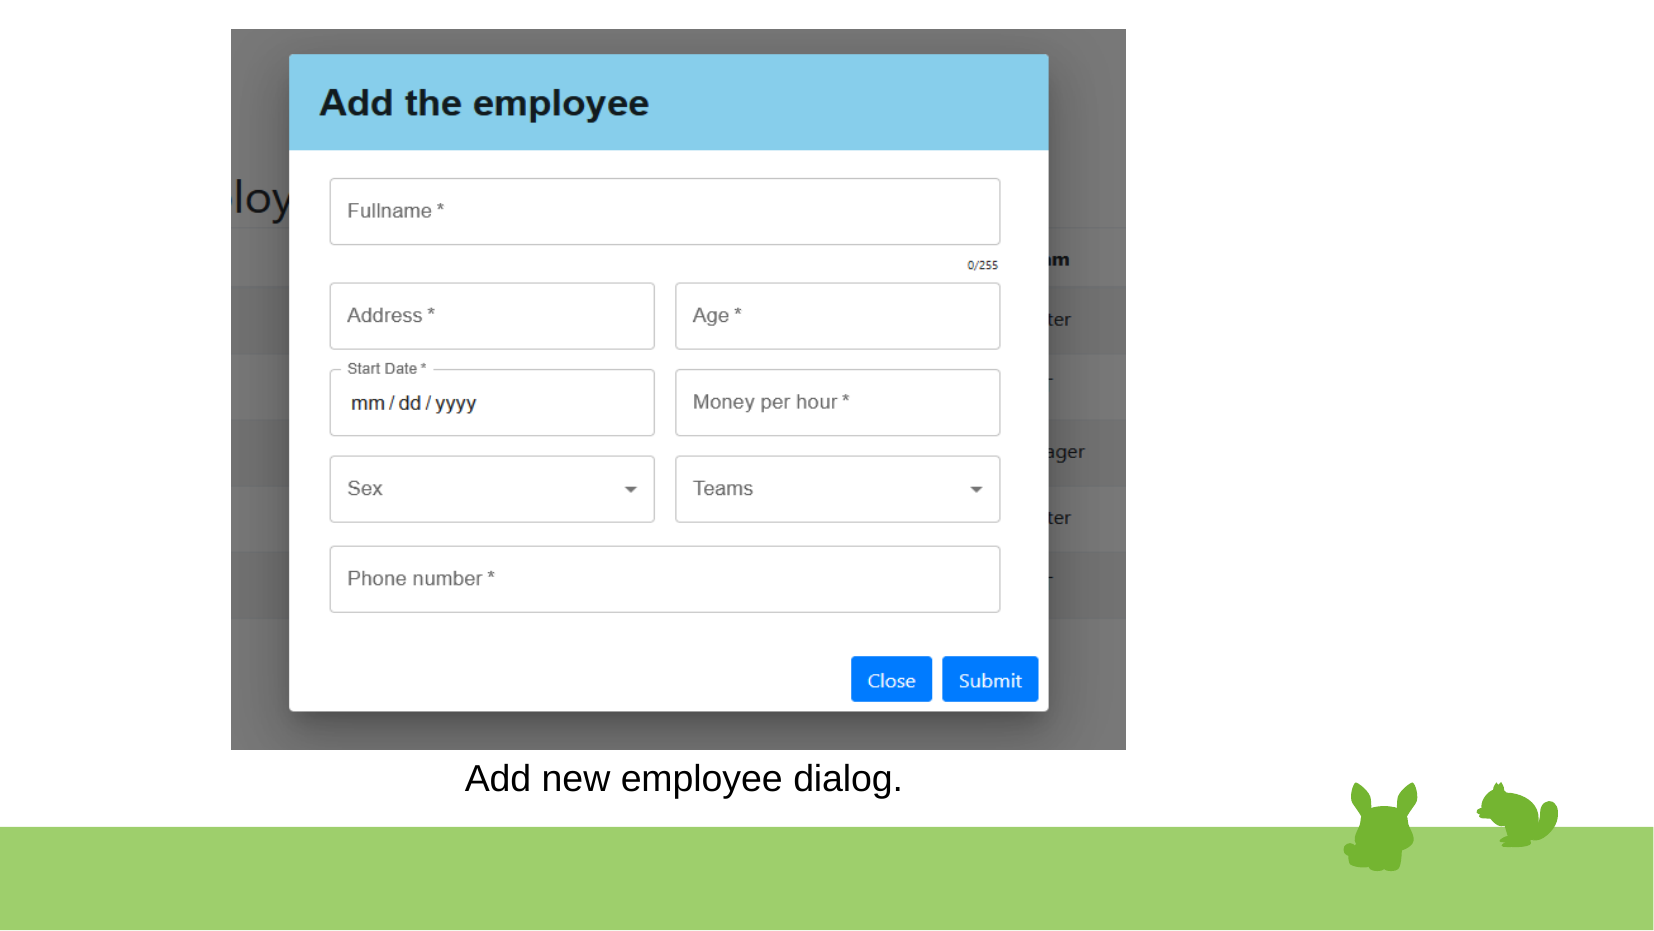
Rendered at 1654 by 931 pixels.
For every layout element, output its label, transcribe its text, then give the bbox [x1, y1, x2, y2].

text_box Add new employee dialog. [450, 750, 1351, 807]
picture [231, 29, 1126, 751]
